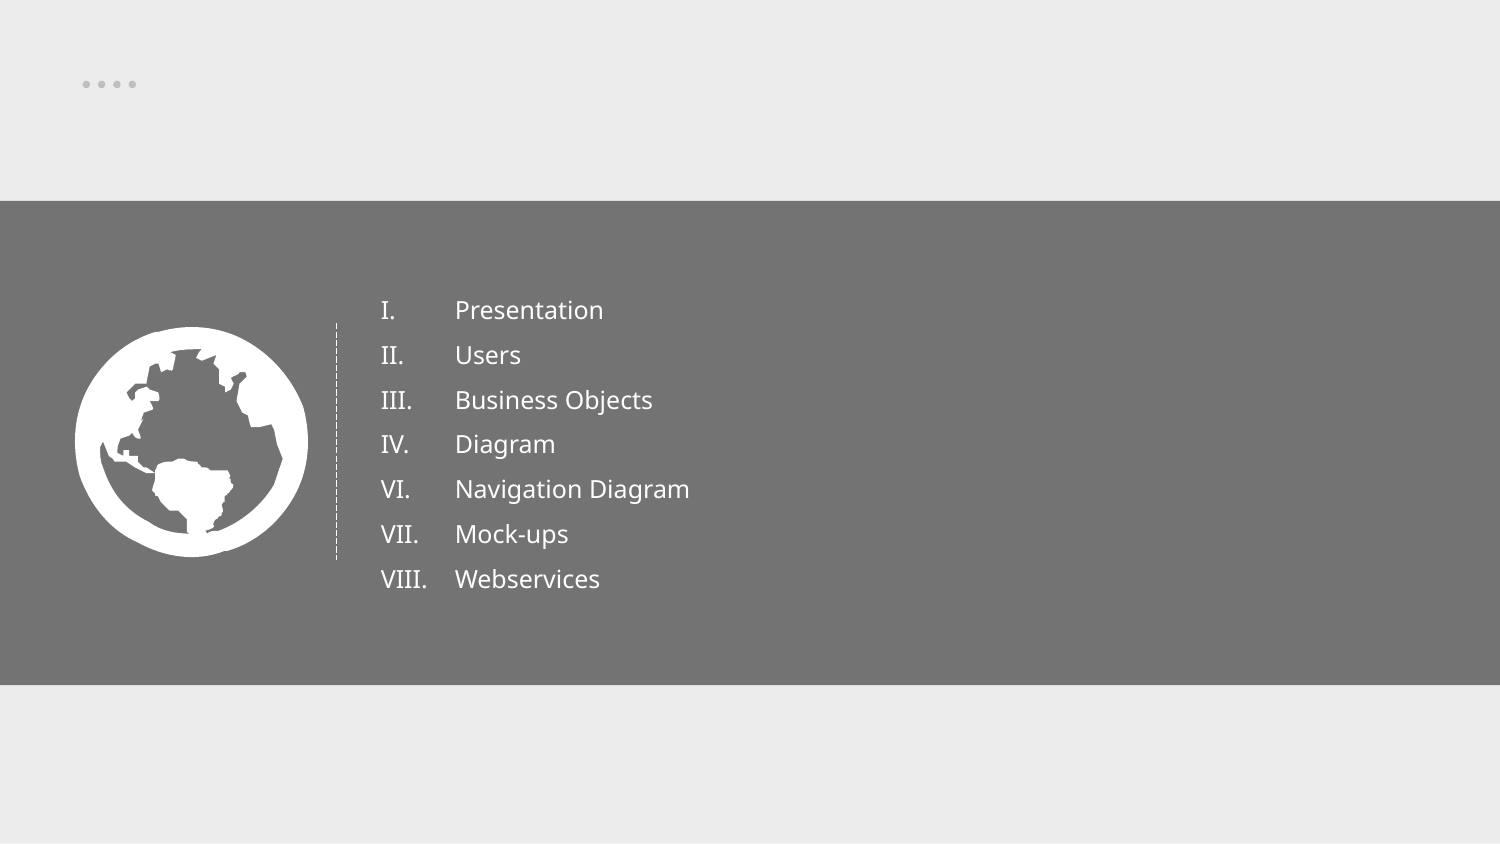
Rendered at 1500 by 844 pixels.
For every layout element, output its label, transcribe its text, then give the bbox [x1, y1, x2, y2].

text_box [0, 200, 1500, 686]
text_box I. Presentation II. Users III. Business Objects IV. Diagram VI. Navigation Diagram VII. Mock-ups VIII. Webservices [366, 242, 1382, 602]
